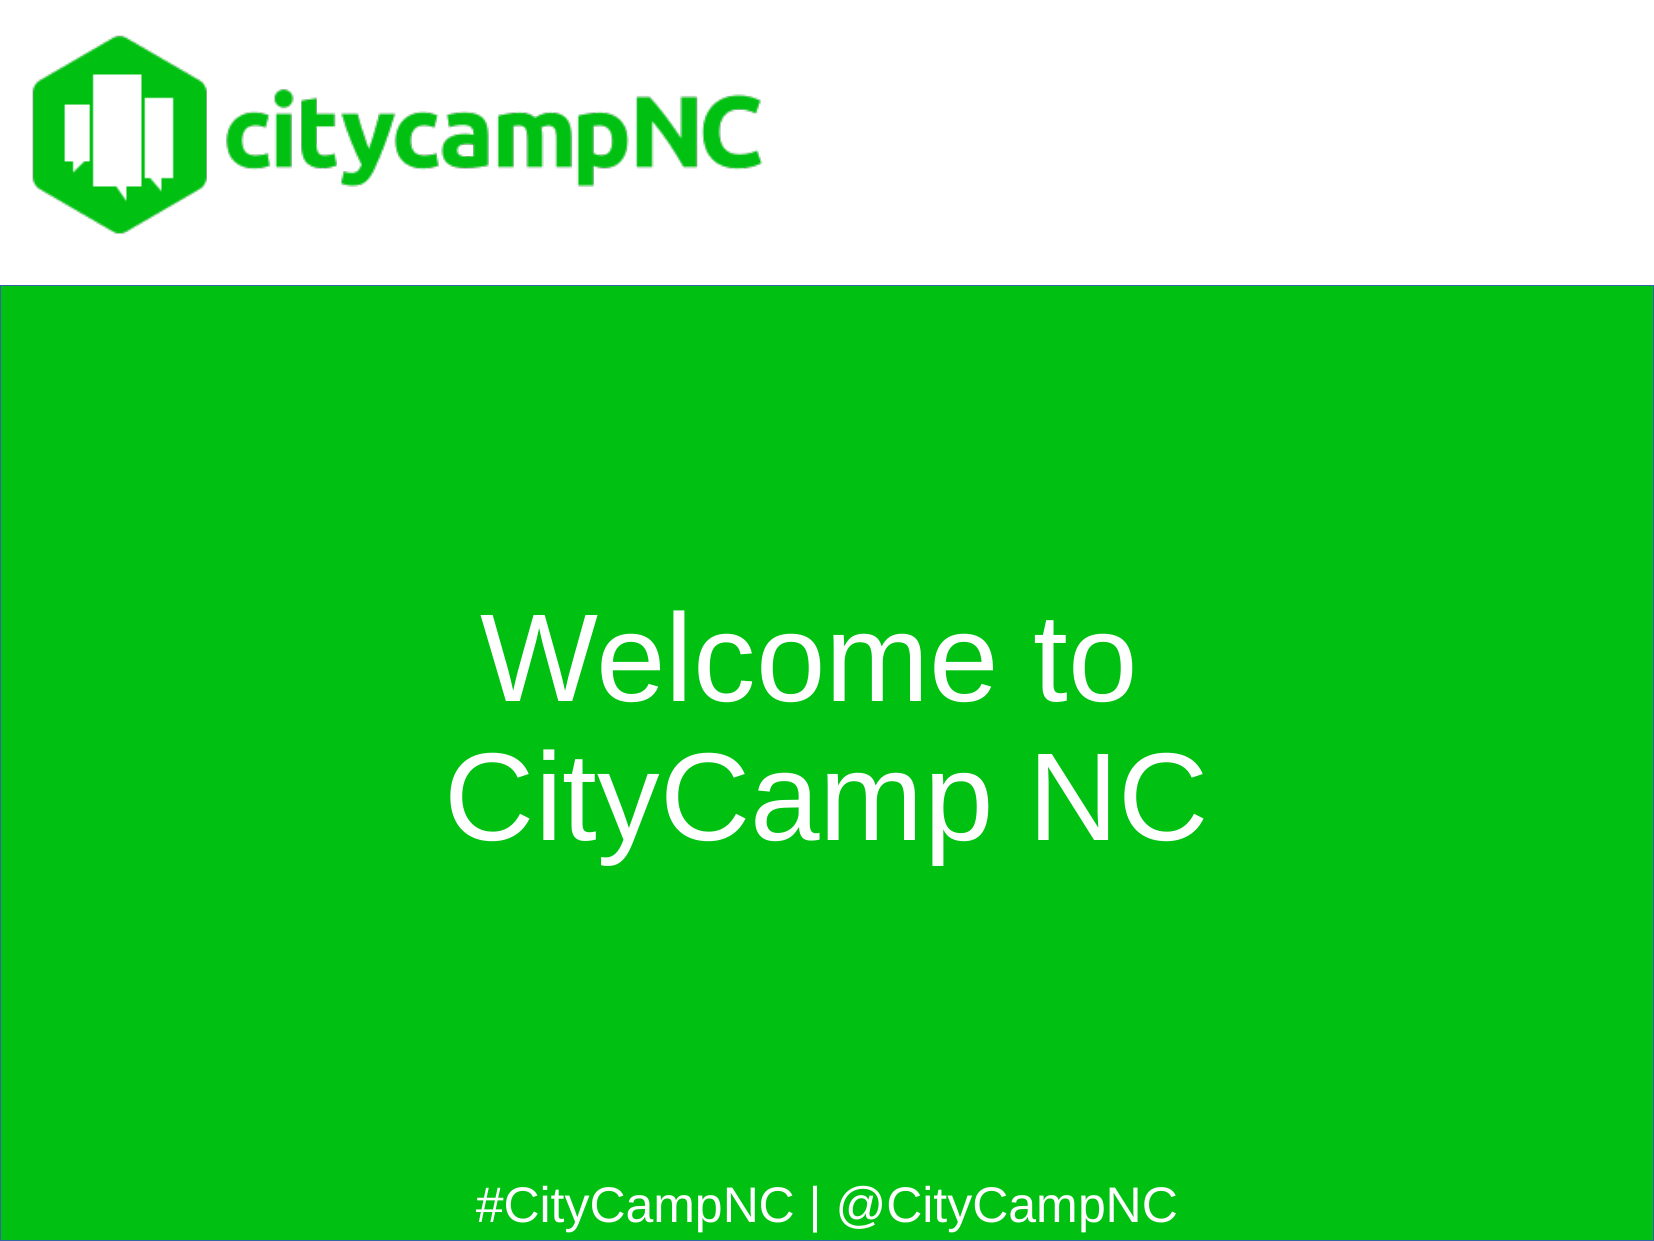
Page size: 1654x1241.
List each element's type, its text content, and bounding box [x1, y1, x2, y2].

subtitle Welcome to CityCamp NC [79, 330, 1576, 1126]
picture [0, 3, 794, 267]
